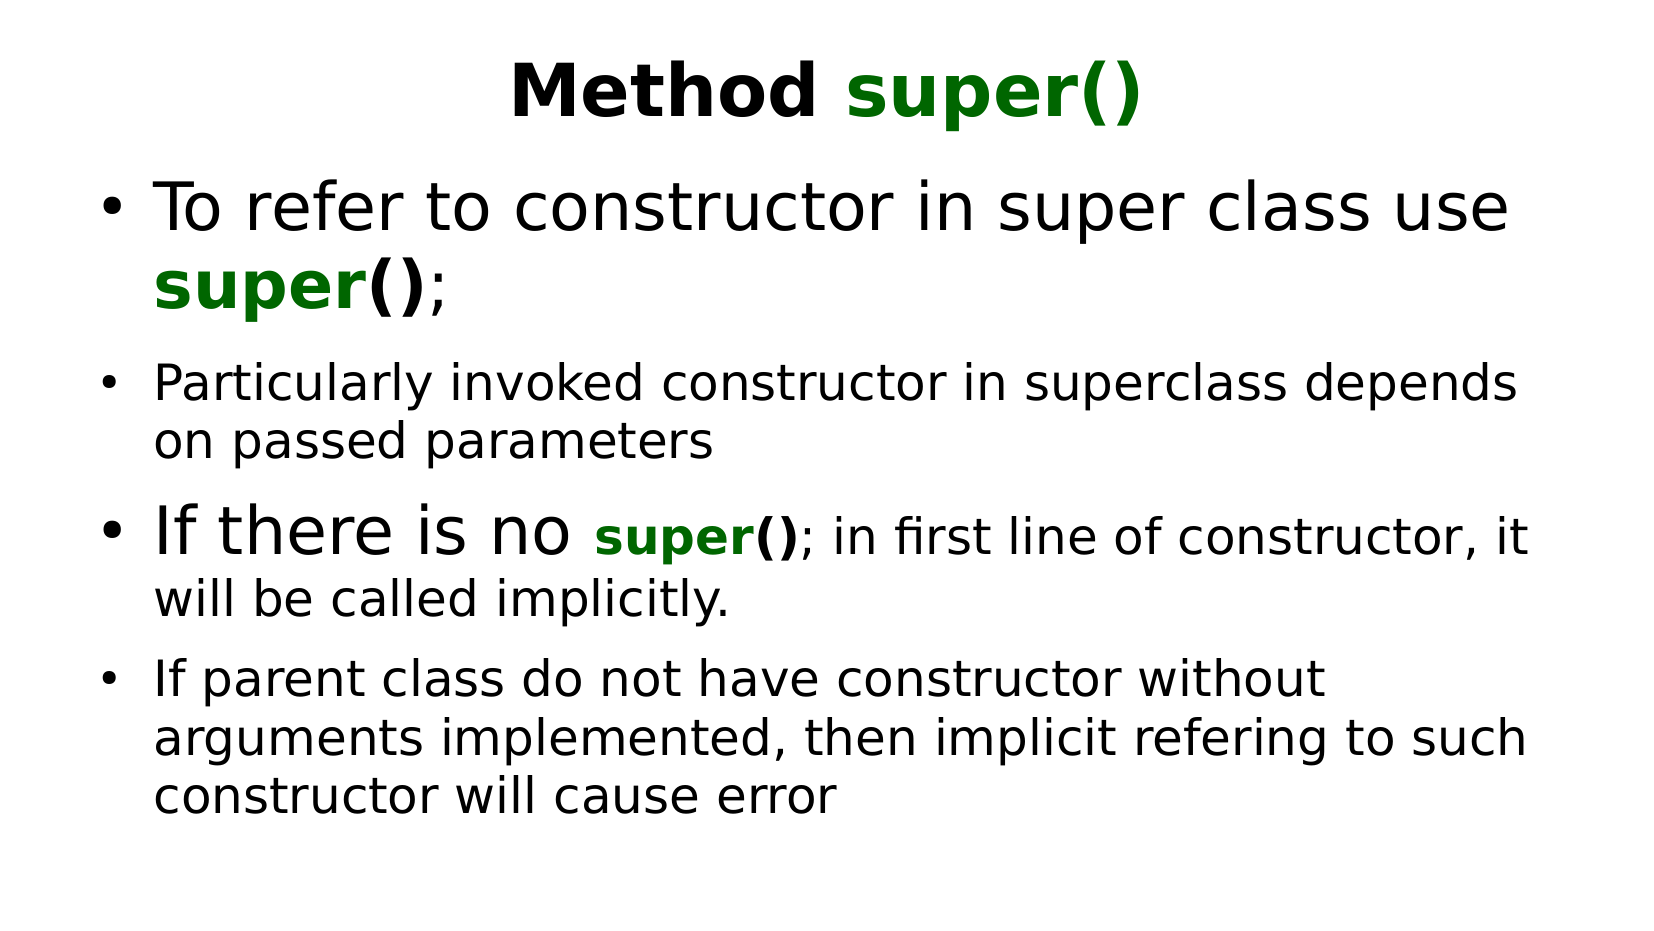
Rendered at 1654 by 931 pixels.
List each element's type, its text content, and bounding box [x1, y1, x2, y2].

list To refer to constructor in super class use super(); Particularly invoked constructor in superclass depends on passed parameters If there is no super(); in first line of constructor, it will be called implicitly. If parent class do not have constructor without arguments implemented, then implicit refering to such constructor will cause error [82, 168, 1538, 889]
title Method super() [82, 37, 1571, 147]
